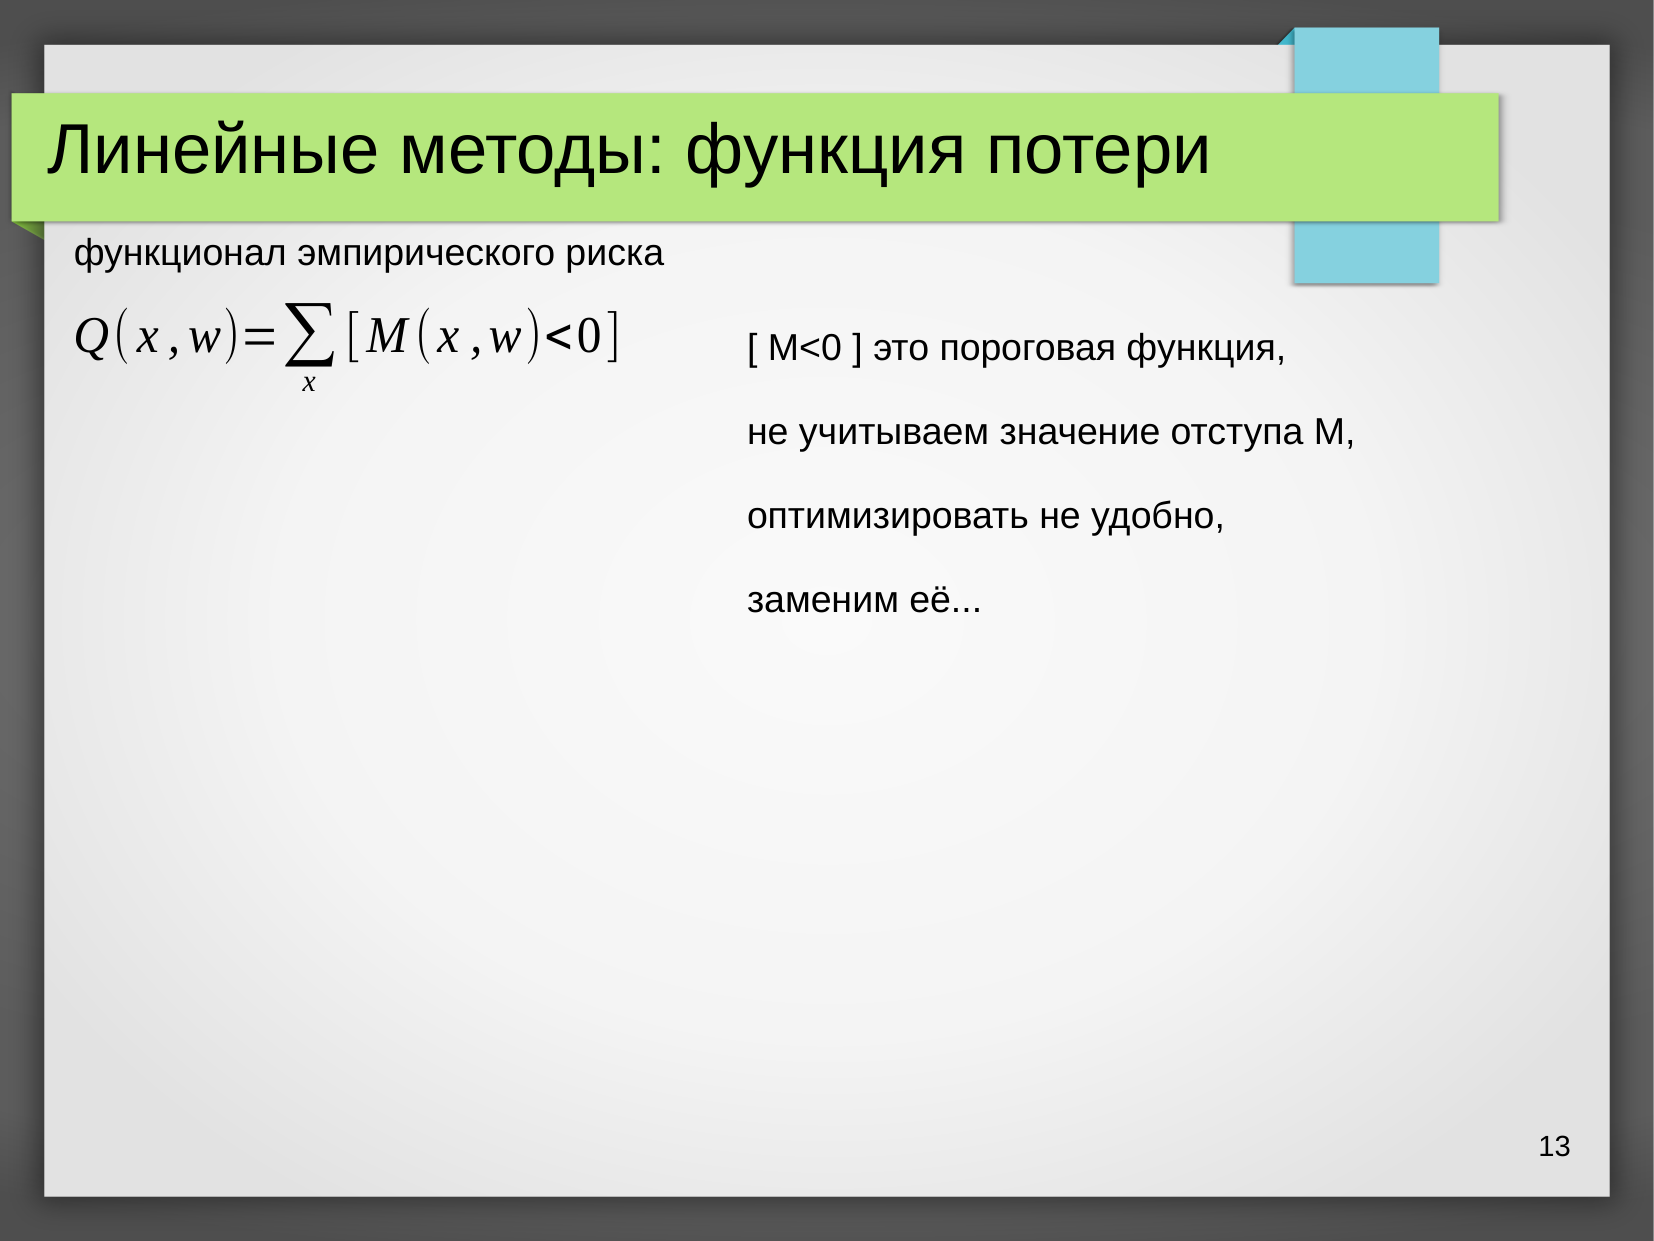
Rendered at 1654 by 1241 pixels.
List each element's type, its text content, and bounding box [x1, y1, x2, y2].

text_box функционал эмпирического риска [59, 224, 697, 284]
text_box [ M<0 ] это пороговая функция, не учитываем значение отступа M, оптимизировать не удобно, заменим её... [732, 318, 1394, 628]
title Линейные методы: функция потери [47, 109, 1501, 189]
chart [67, 299, 626, 402]
picture [0, 0, 1654, 1241]
